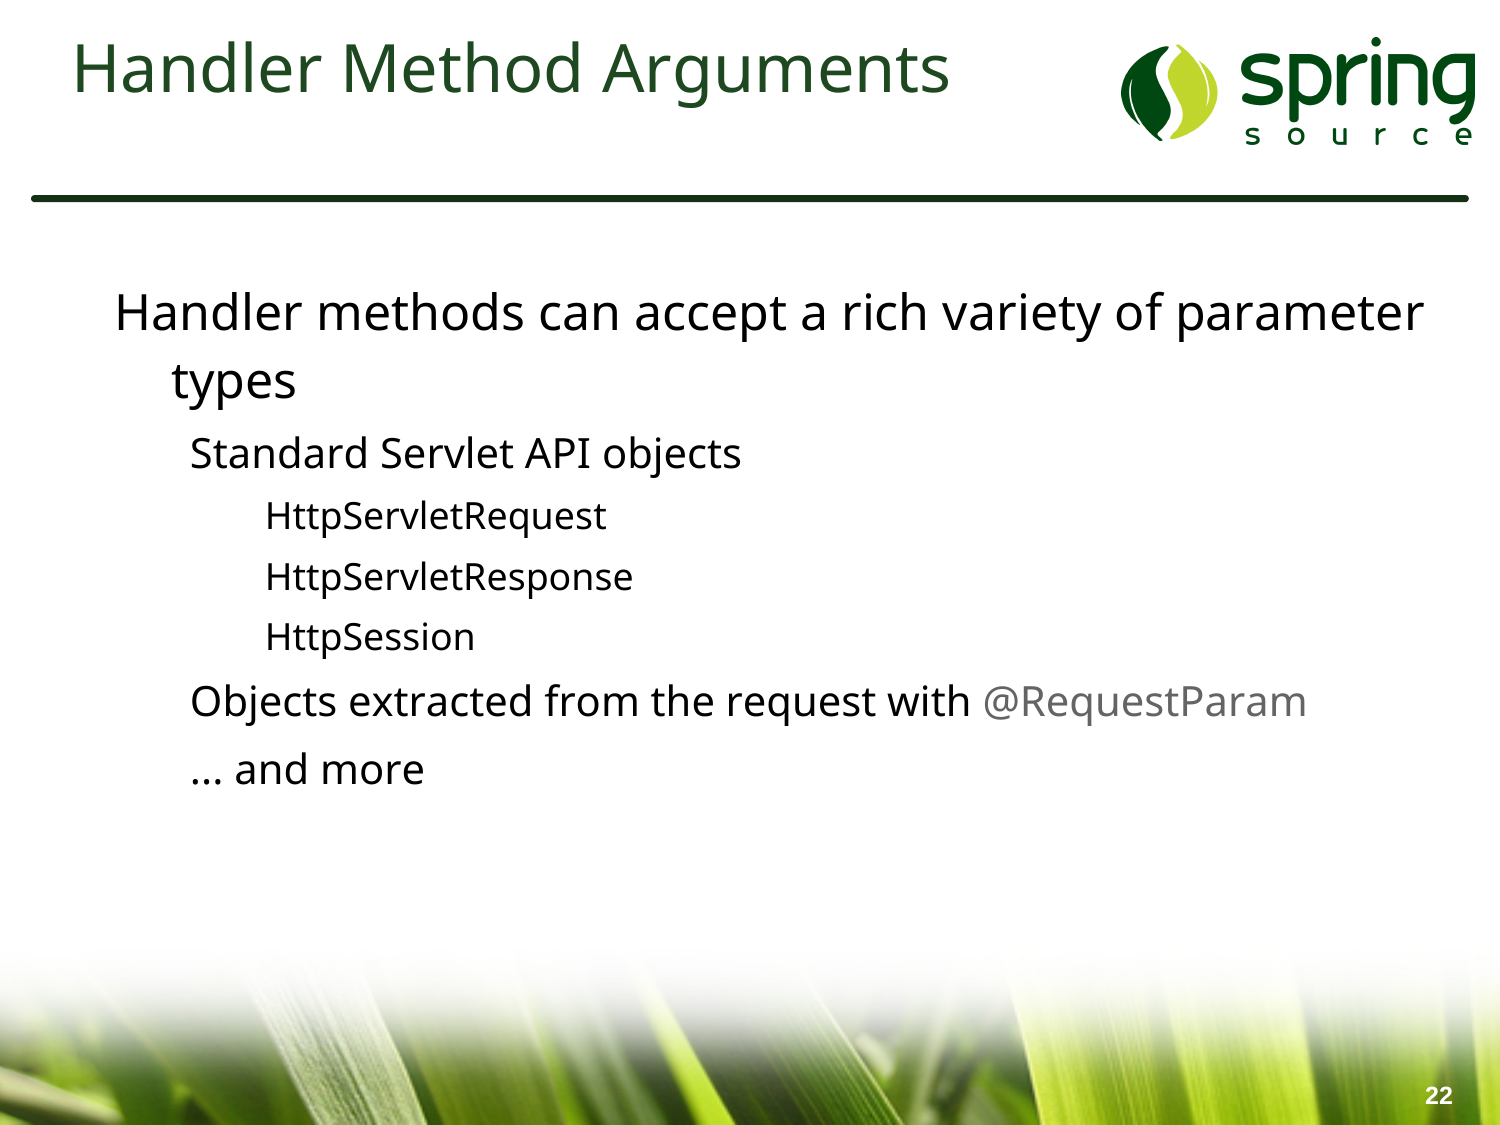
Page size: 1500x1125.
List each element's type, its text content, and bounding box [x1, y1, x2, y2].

picture [0, 944, 1500, 1125]
title Handler Method Arguments [56, 13, 1089, 176]
list Handler methods can accept a rich variety of parameter types Standard Servlet API objects HttpServletRequest HttpServletResponse HttpSession Objects extracted from the request with @RequestParam ... and more [99, 269, 1452, 932]
picture [1121, 37, 1475, 145]
